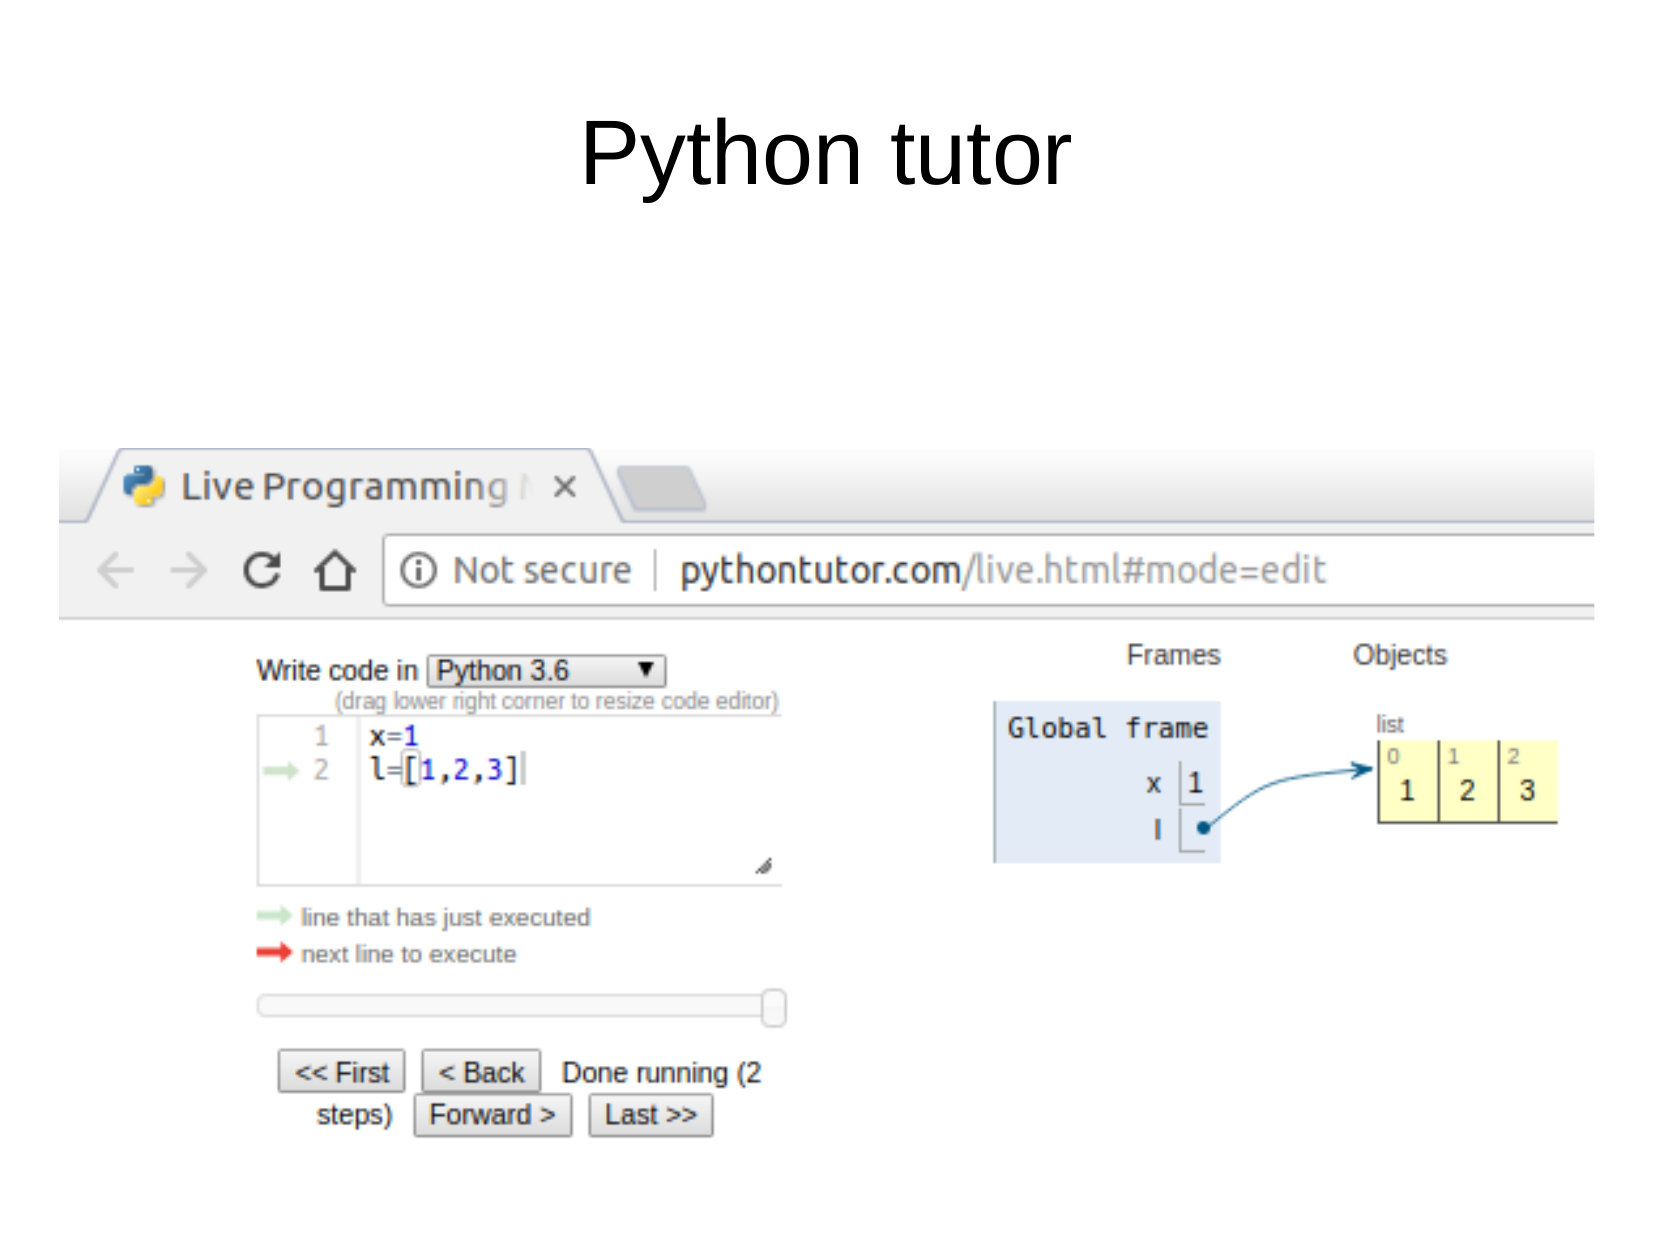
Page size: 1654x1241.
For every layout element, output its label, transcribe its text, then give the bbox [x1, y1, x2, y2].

title Python tutor [82, 49, 1571, 257]
picture [59, 448, 1595, 1180]
